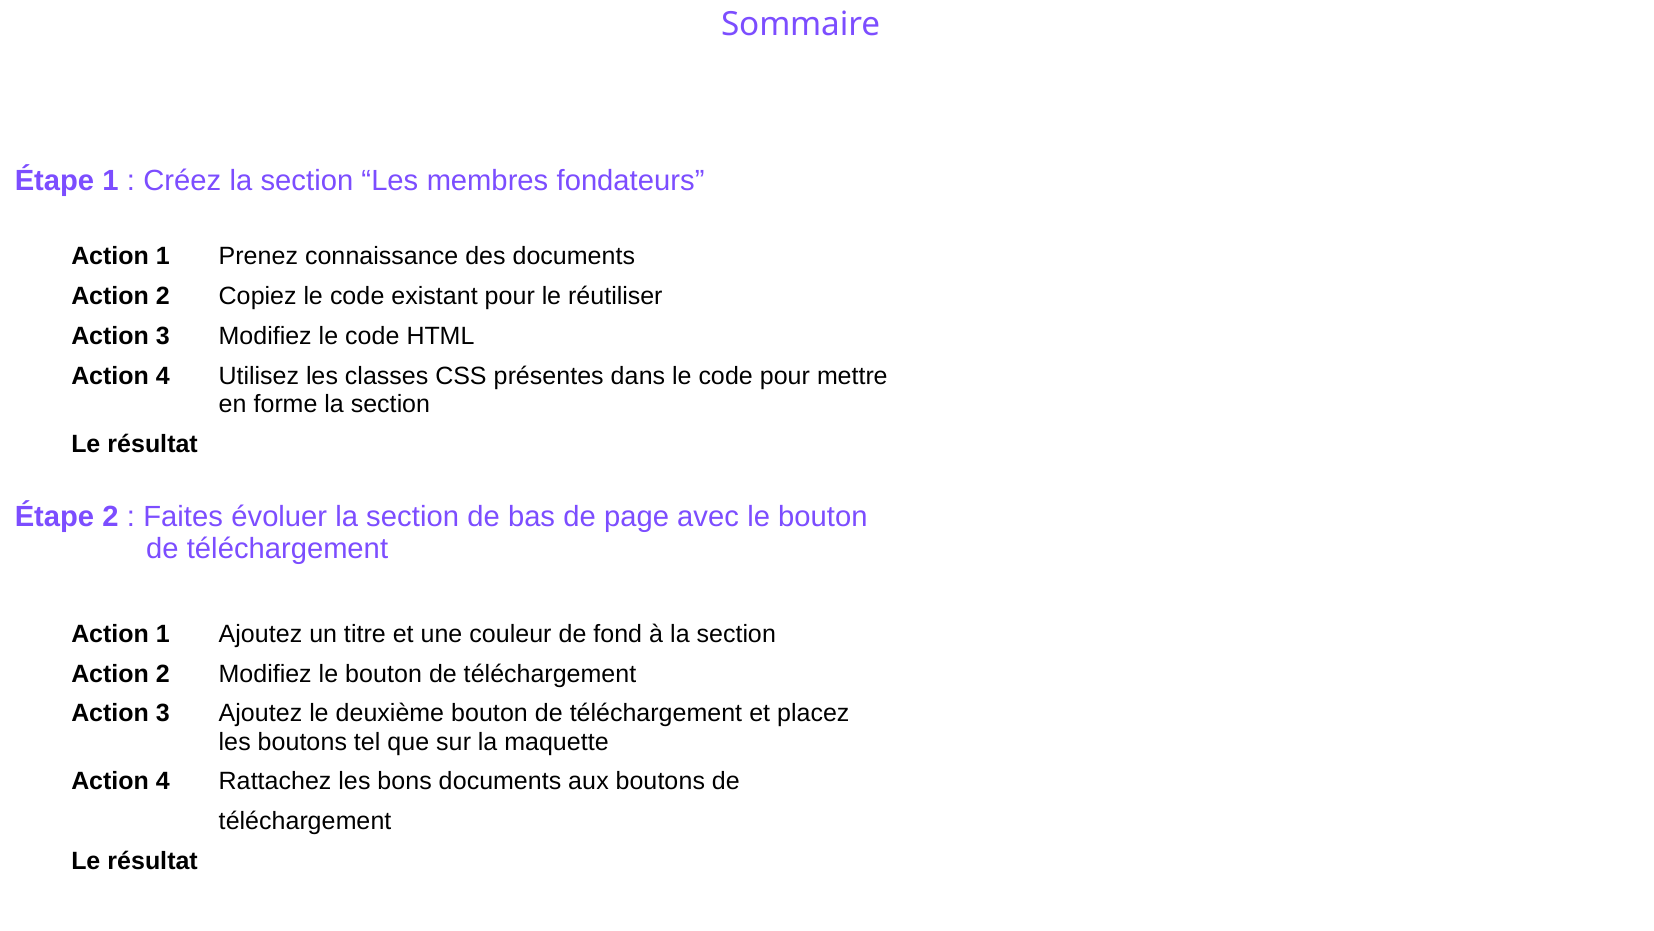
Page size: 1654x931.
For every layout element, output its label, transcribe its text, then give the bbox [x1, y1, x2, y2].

text_box Action 1 Ajoutez un titre et une couleur de fond à la section Action 2 Modifiez le bouton de téléchargement Action 3 Ajoutez le deuxième bouton de téléchargement et placez les boutons tel que sur la maquette Action 4 Rattachez les bons documents aux boutons de téléchargement Le résultat [56, 612, 886, 931]
text_box Étape 2 : Faites évoluer la section de bas de page avec le bouton de téléchargement [0, 492, 901, 607]
title Sommaire [721, 0, 933, 93]
text_box Action 1 Prenez connaissance des documents Action 2 Copiez le code existant pour le réutiliser Action 3 Modifiez le code HTML Action 4 Utilisez les classes CSS présentes dans le code pour mettre en forme la section Le résultat [56, 234, 906, 551]
text_box Étape 1 : Créez la section “Les membres fondateurs” [0, 156, 1298, 233]
